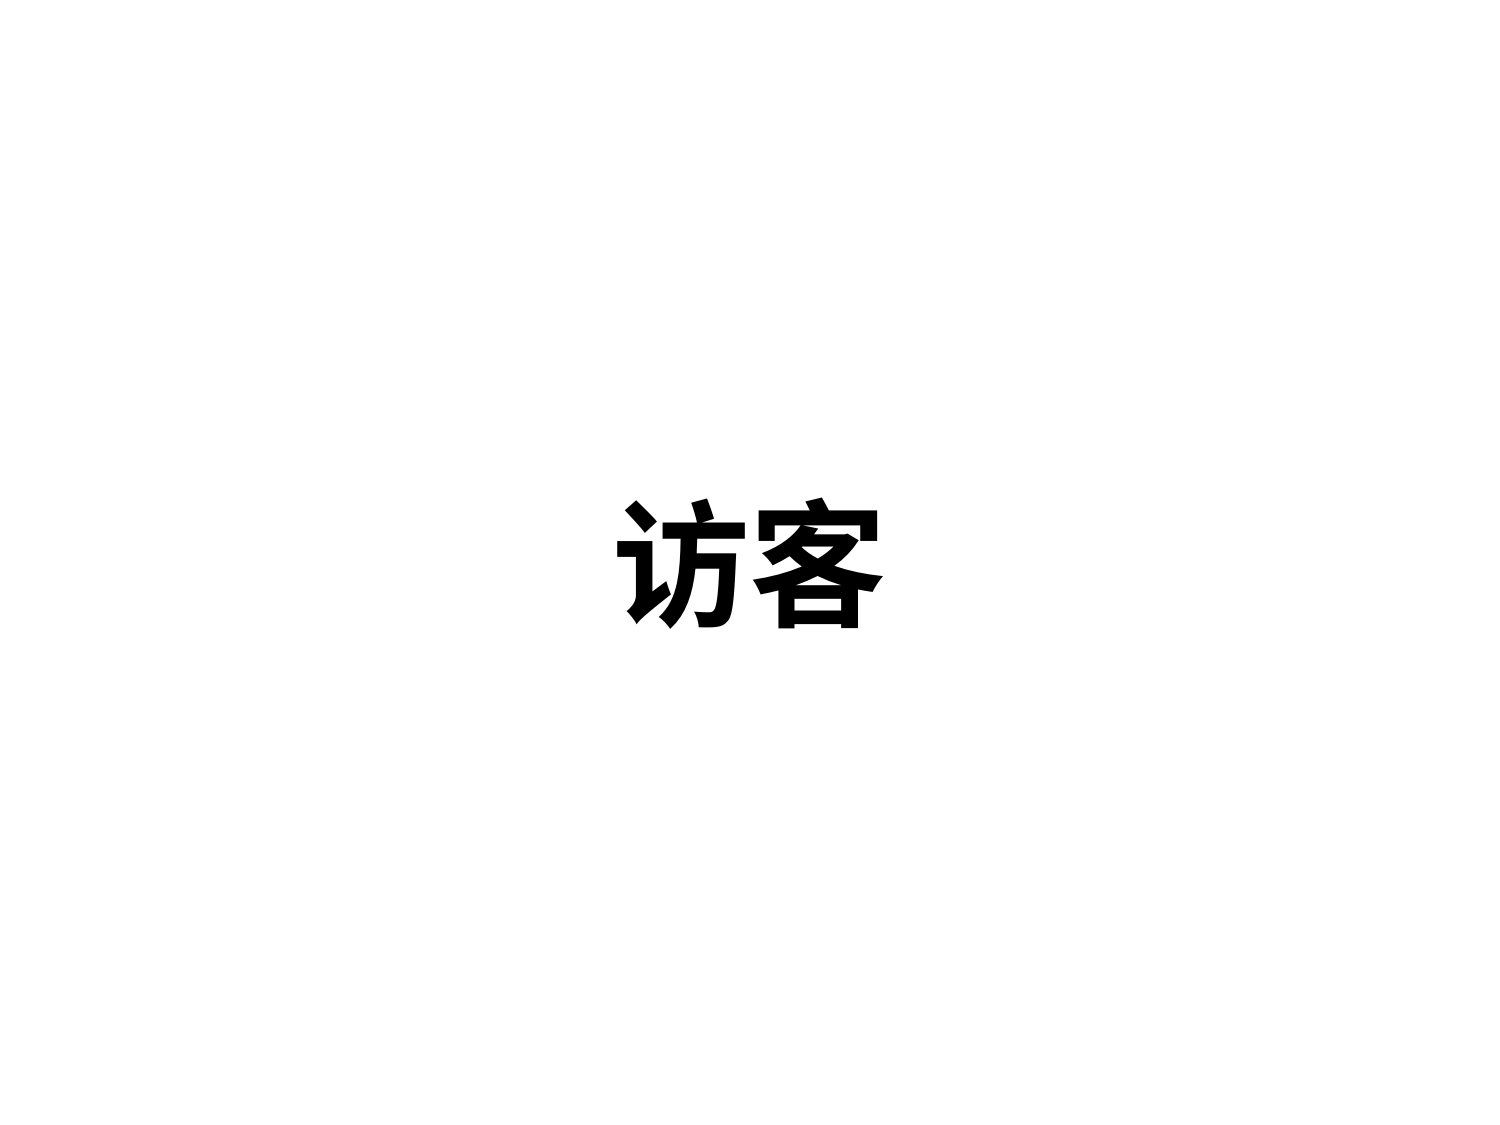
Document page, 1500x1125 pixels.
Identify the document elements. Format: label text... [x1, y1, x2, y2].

title 访客 [75, 468, 1426, 656]
